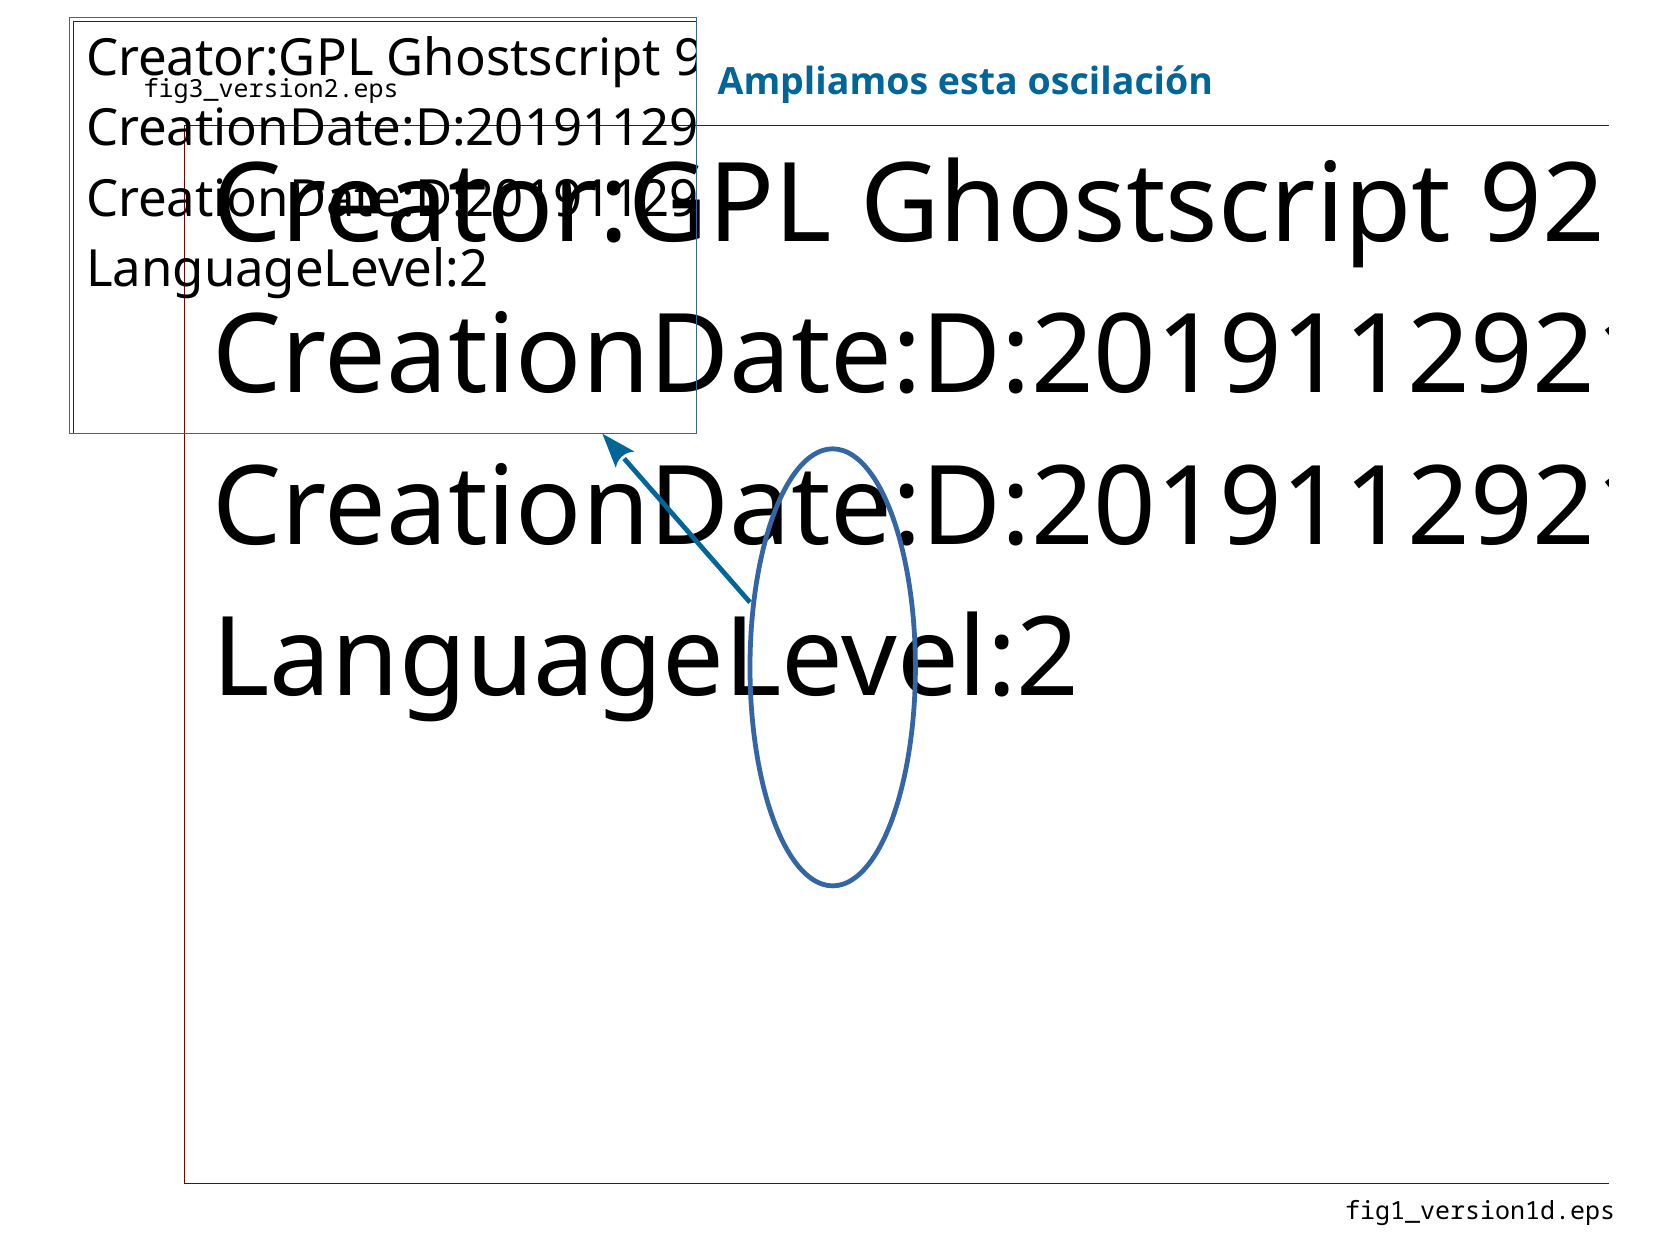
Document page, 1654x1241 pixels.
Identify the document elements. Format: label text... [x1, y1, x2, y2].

text_box Ampliamos esta oscilación [702, 47, 1400, 124]
picture [69, 17, 1609, 1184]
text_box fig1_version1d.eps [1181, 1185, 1630, 1229]
text_box fig3_version2.eps [94, 62, 414, 119]
